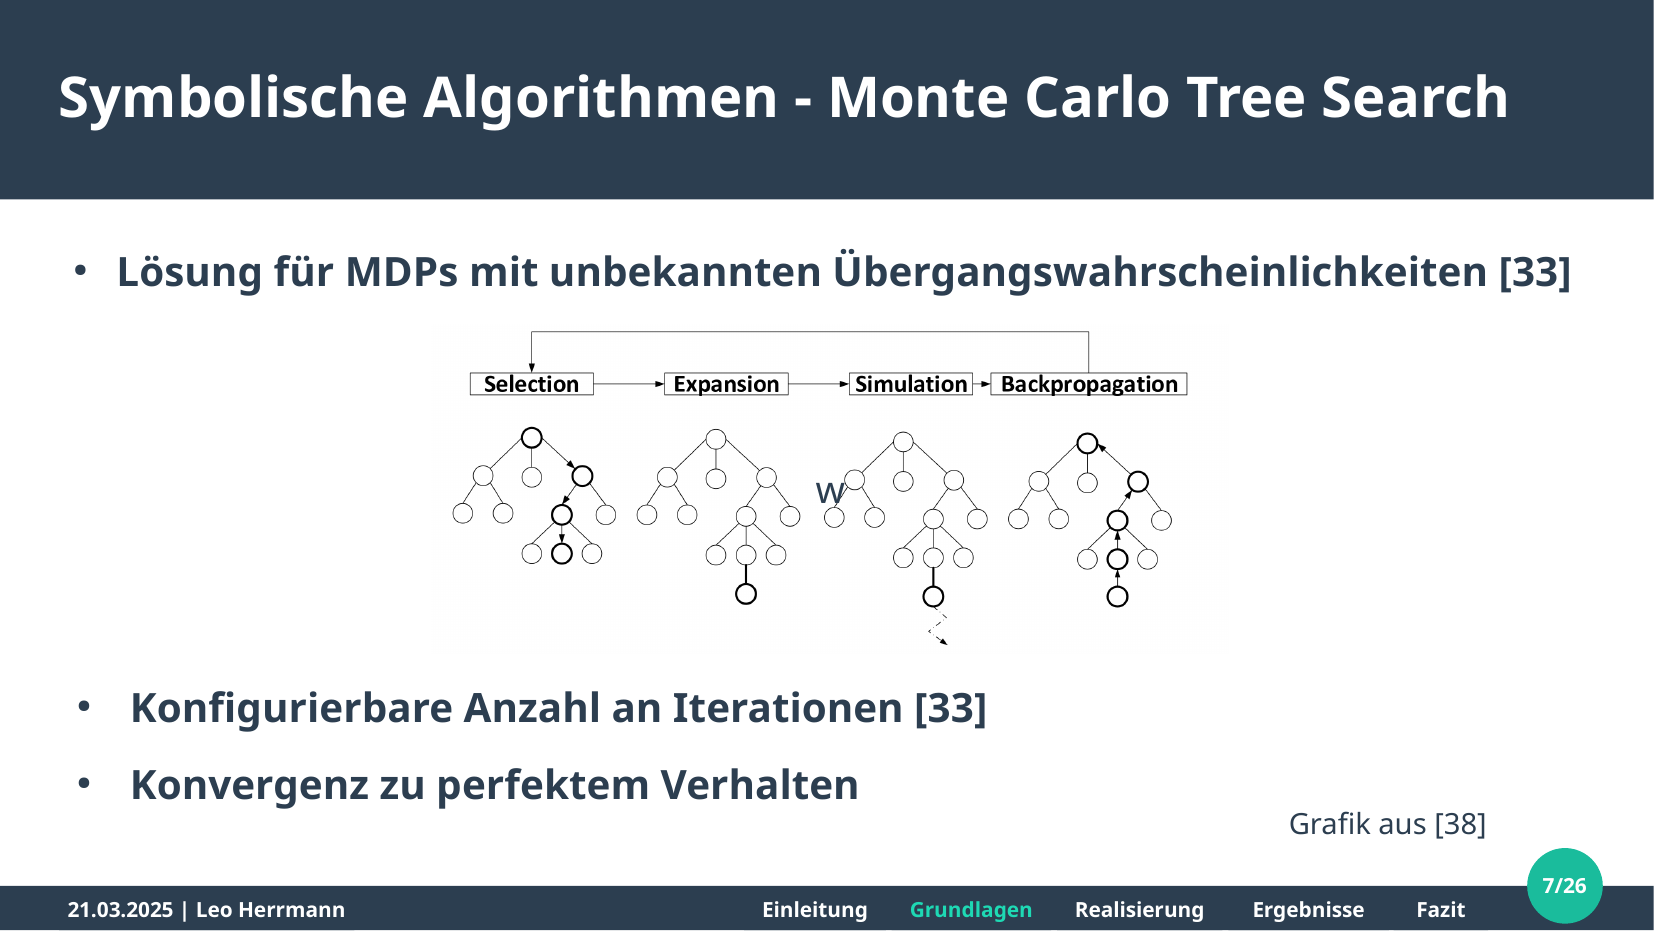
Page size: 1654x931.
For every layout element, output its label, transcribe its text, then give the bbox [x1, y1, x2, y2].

text_box Grafik aus [38] [1269, 790, 1506, 857]
text_box Realisierung [1057, 888, 1223, 931]
text_box Grundlagen [891, 888, 1052, 931]
picture [431, 324, 1229, 655]
list Lösung für MDPs mit unbekannten Übergangswahrscheinlichkeiten [33] [59, 243, 1595, 355]
list Konfigurierbare Anzahl an Iterationen [33] Konvergenz zu perfektem Verhalten [59, 679, 1595, 827]
text_box Einleitung [744, 888, 886, 931]
text_box Ergebnisse [1228, 888, 1389, 931]
title Symbolische Algorithmen - Monte Carlo Tree Search [59, 37, 1595, 156]
text_box Fazit [1393, 888, 1489, 931]
